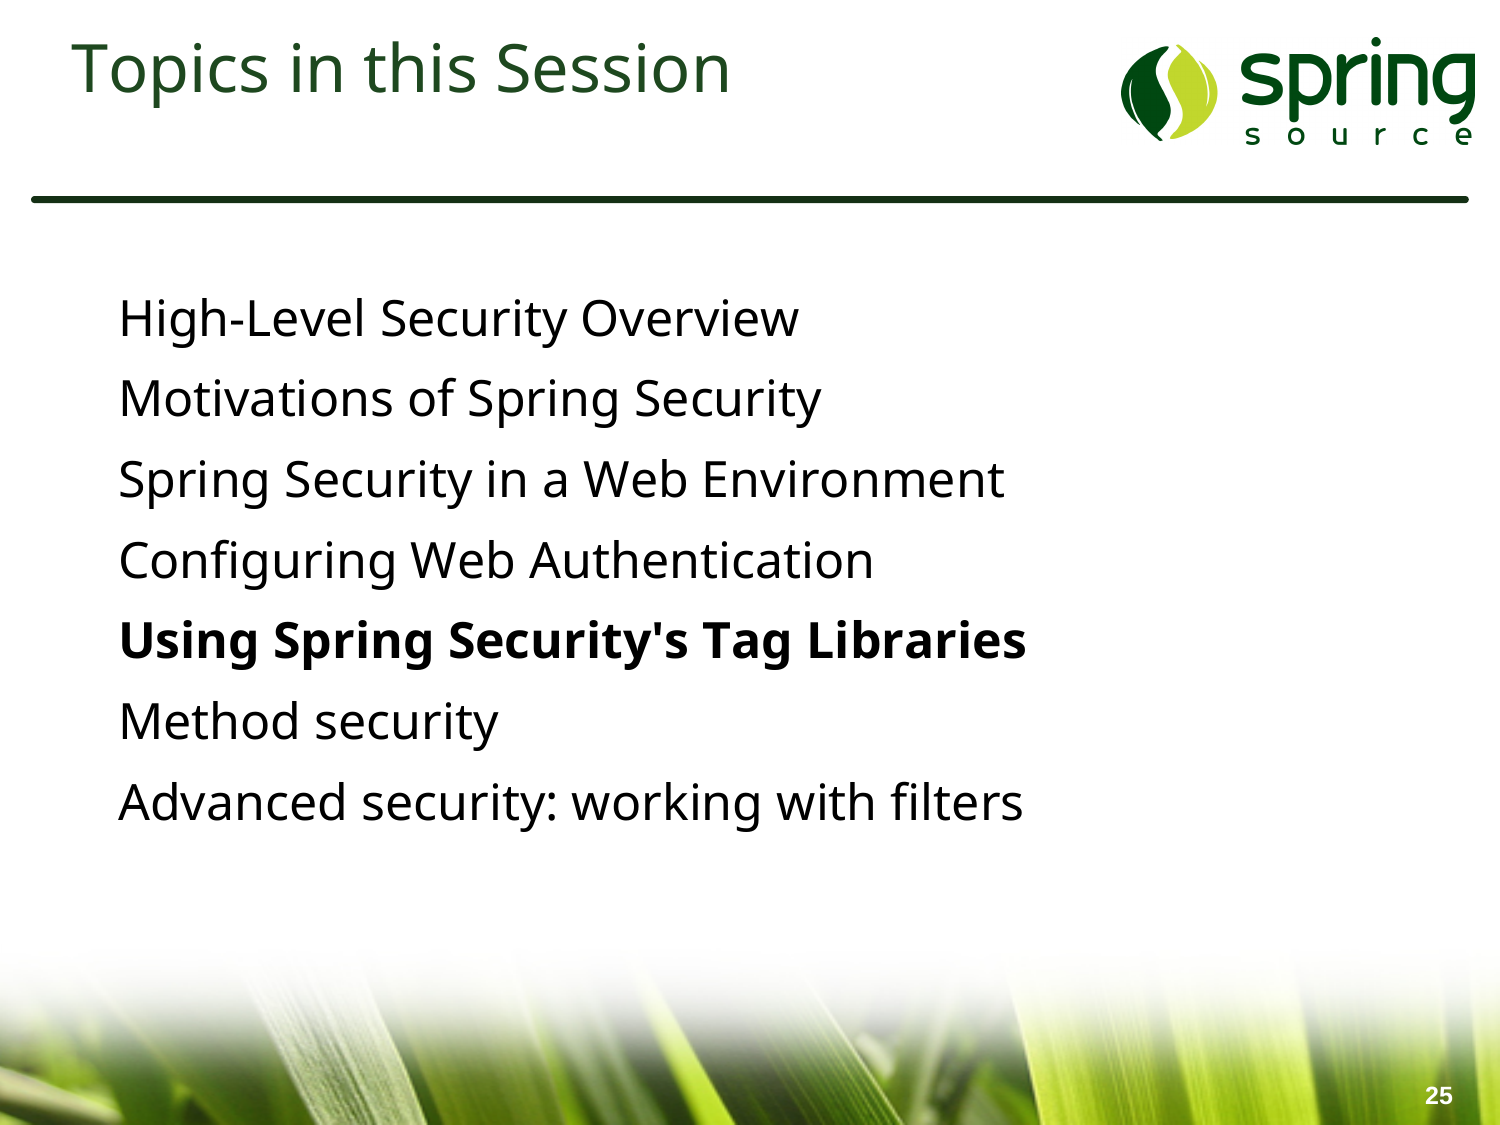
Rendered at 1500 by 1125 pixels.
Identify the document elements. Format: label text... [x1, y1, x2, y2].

picture [1121, 37, 1475, 145]
list High-Level Security Overview Motivations of Spring Security Spring Security in a Web Environment Configuring Web Authentication Using Spring Security's Tag Libraries Method security Advanced security: working with filters [103, 275, 1394, 938]
title Topics in this Session [56, 13, 1089, 176]
picture [0, 944, 1500, 1125]
